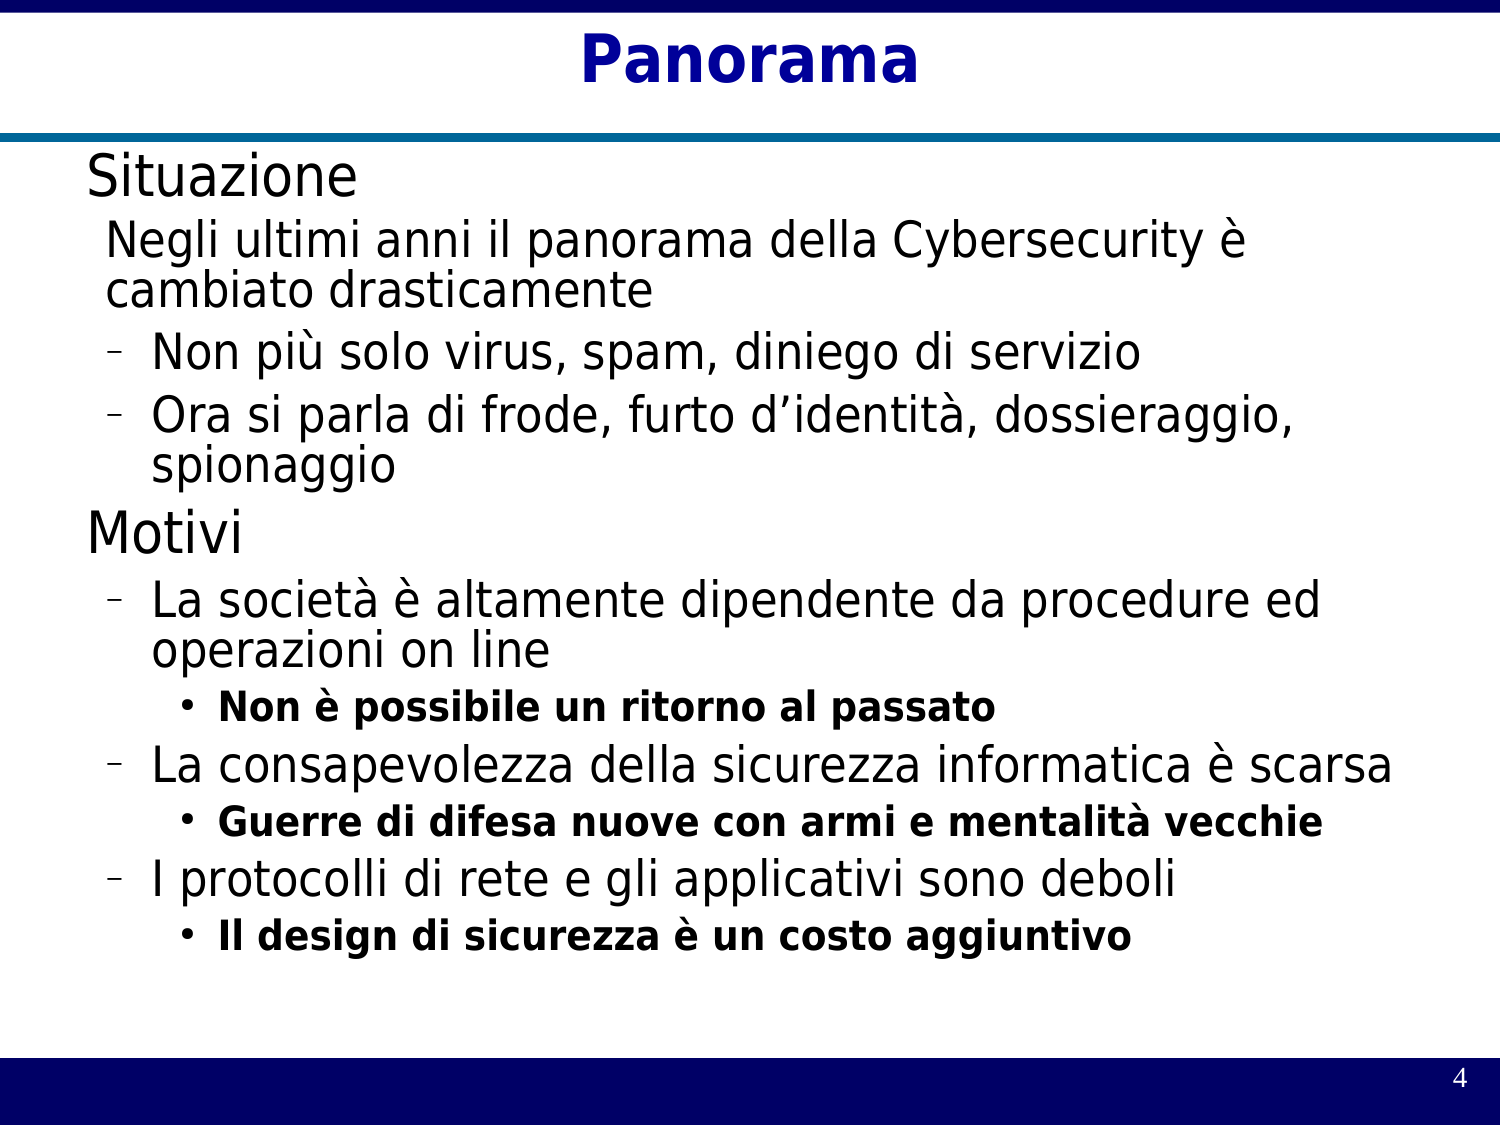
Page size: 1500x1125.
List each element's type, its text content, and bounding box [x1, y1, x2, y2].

title Panorama [30, 0, 1471, 126]
list Situazione Negli ultimi anni il panorama della Cybersecurity è cambiato drasticamente Non più solo virus, spam, diniego di servizio Ora si parla di frode, furto d’identità, dossieraggio, spionaggio Motivi La società è altamente dipendente da procedure ed operazioni on line Non è possibile un ritorno al passato La consapevolezza della sicurezza informatica è scarsa Guerre di difesa nuove con armi e mentalità vecchie I protocolli di rete e gli applicativi sono deboli Il design di sicurezza è un costo aggiuntivo [30, 149, 1471, 1021]
